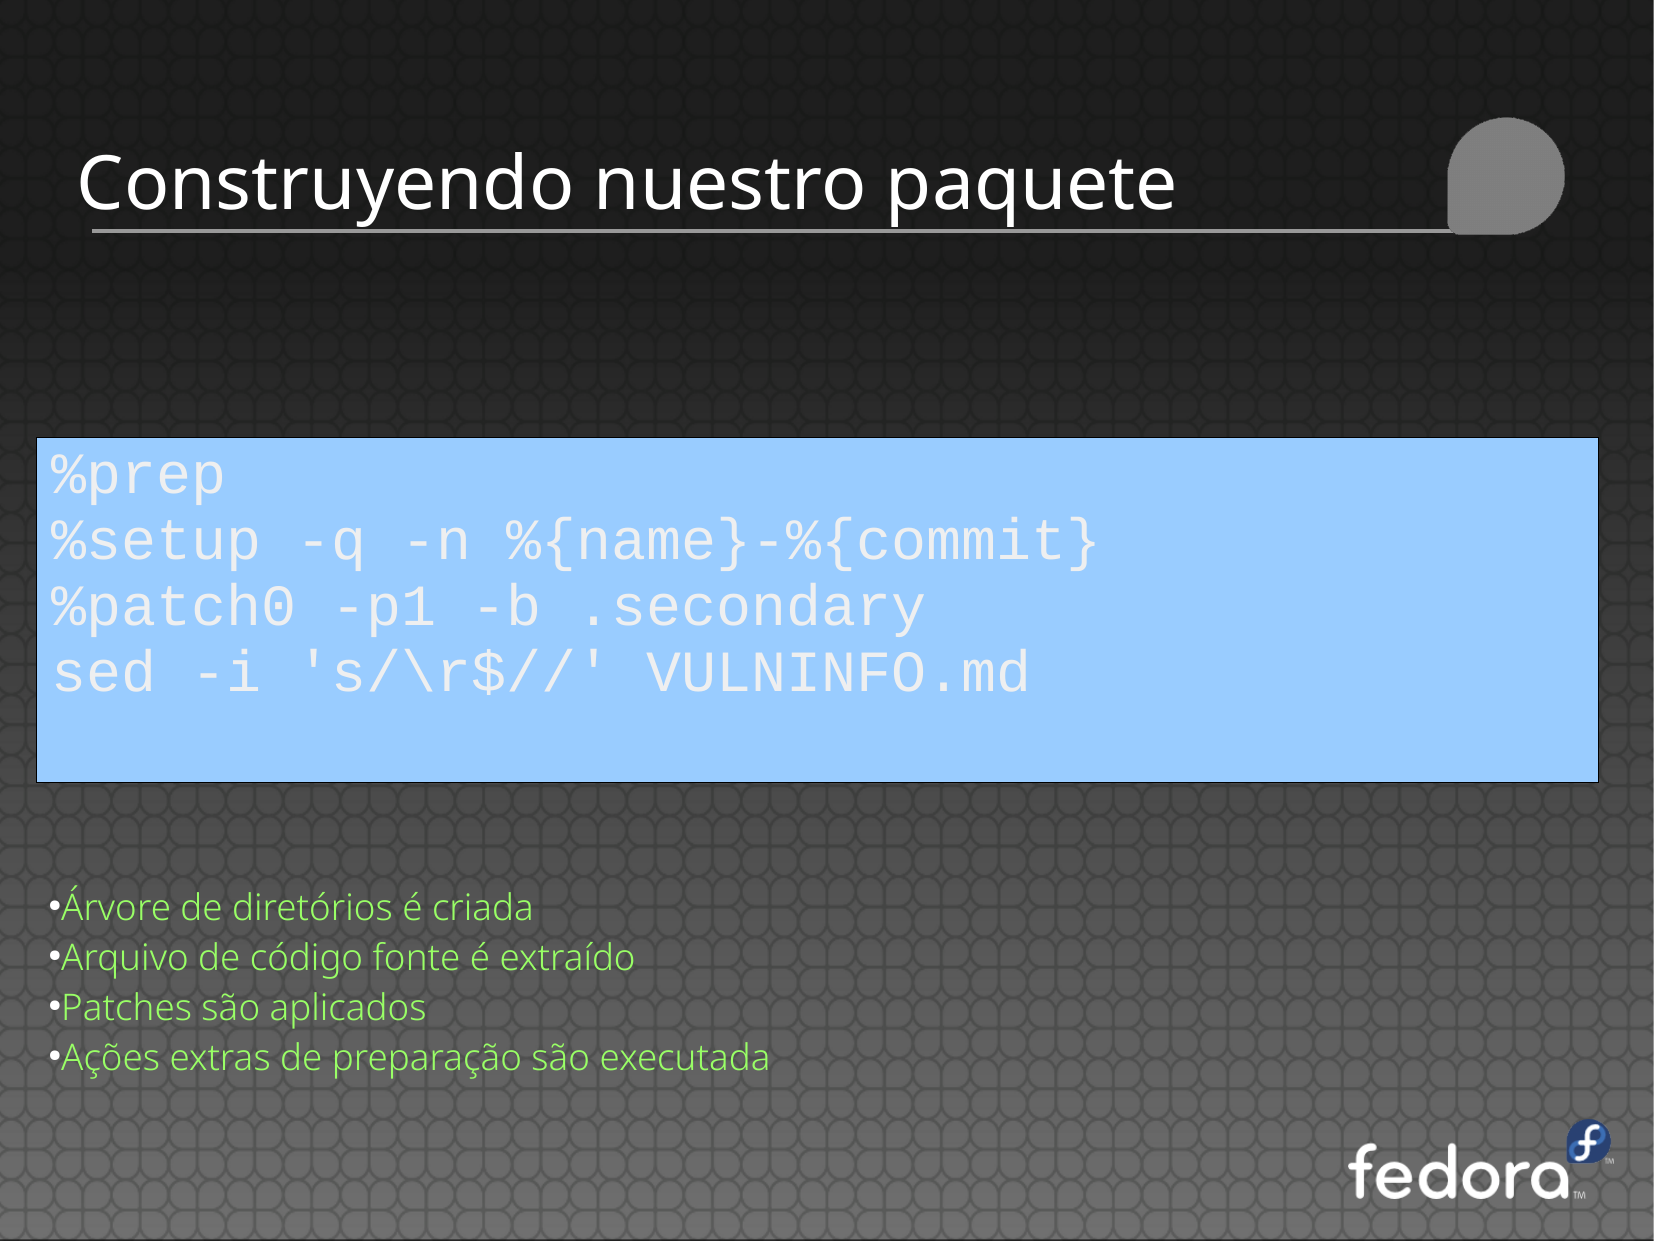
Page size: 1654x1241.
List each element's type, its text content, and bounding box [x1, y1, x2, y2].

text_box Árvore de diretórios é criada Arquivo de código fonte é extraído Patches são aplicados Ações extras de preparação são executada [33, 823, 1139, 1241]
title Construyendo nuestro paquete [76, 112, 1566, 249]
picture [0, 0, 1654, 1241]
text_box %prep %setup -q -n %{name}-%{commit} %patch0 -p1 -b .secondary sed -i 's/\r$//' VULNINFO.md [36, 437, 1599, 783]
